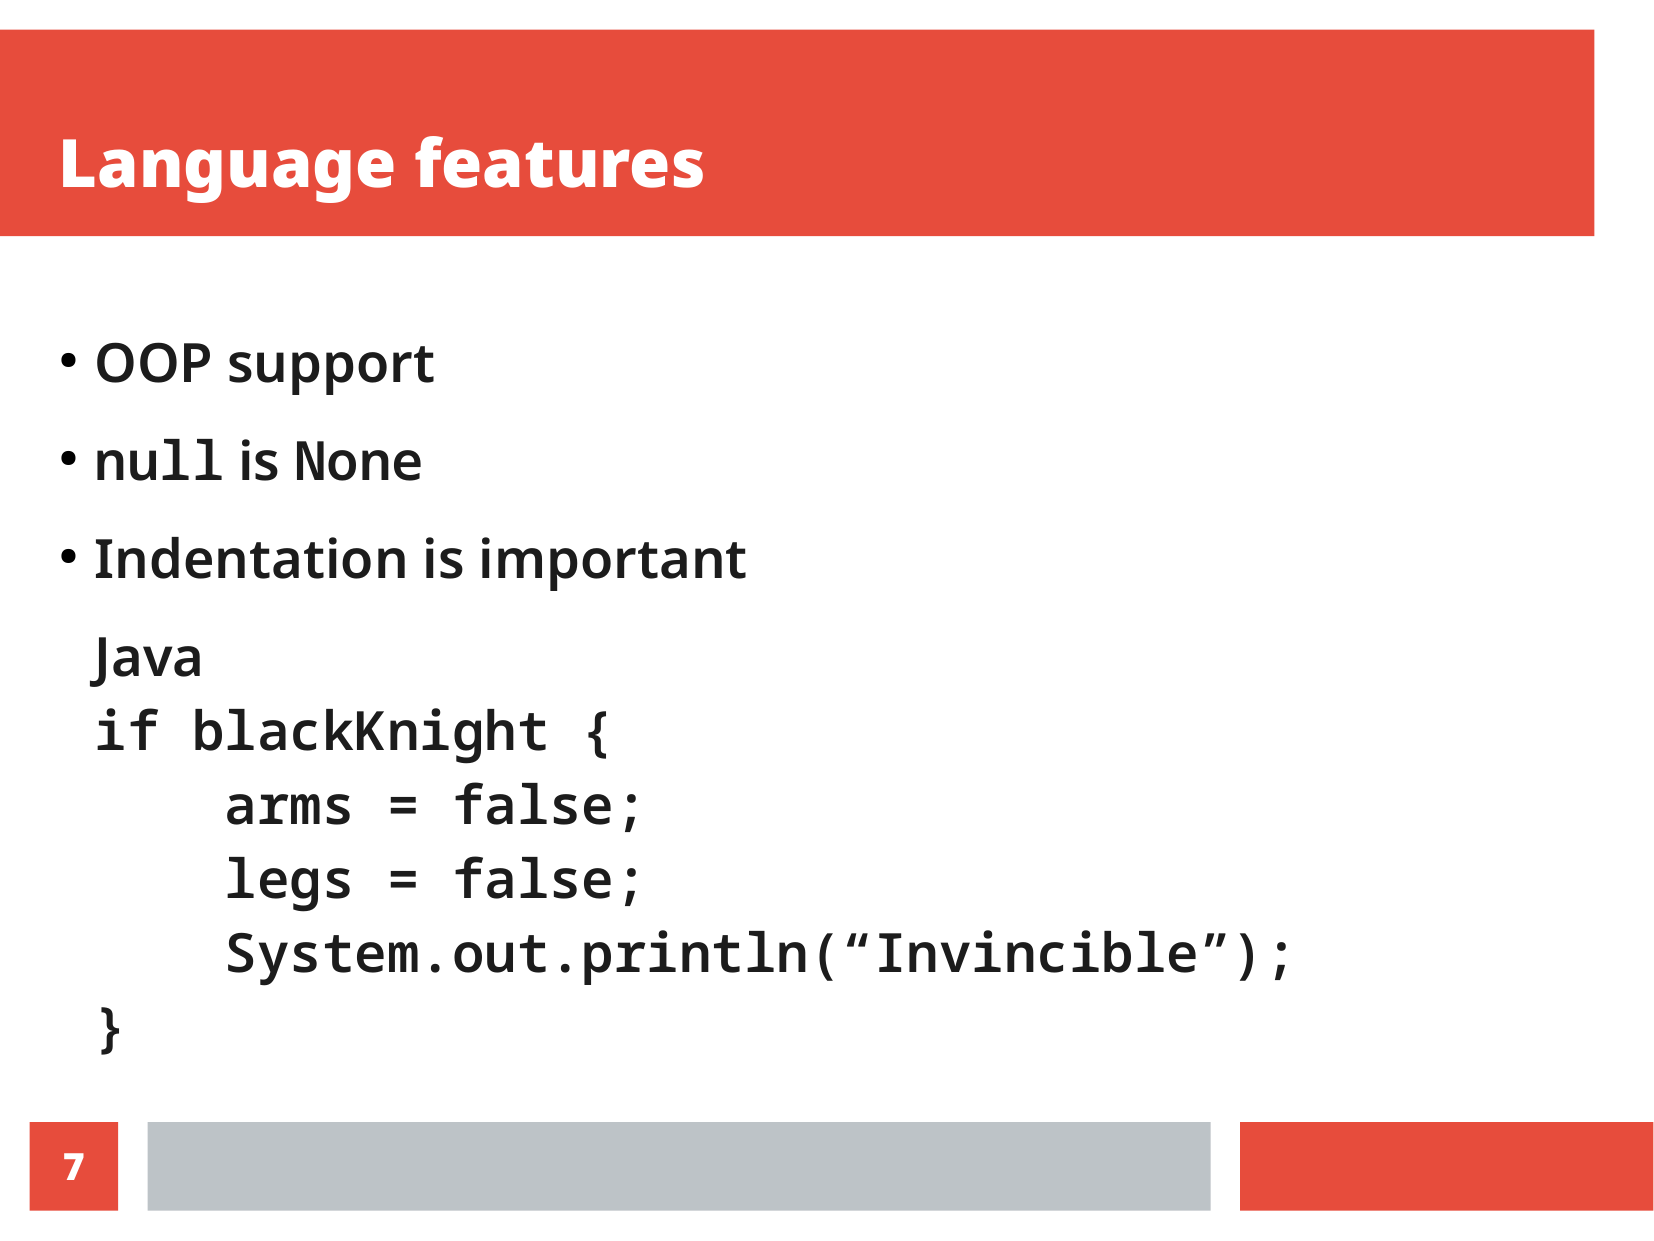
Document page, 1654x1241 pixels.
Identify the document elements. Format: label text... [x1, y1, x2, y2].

list OOP support null is None Indentation is important Java if blackKnight { arms = false; legs = false; System.out.println(“Invincible”); } [59, 324, 1565, 1093]
title Language features [59, 59, 1595, 207]
